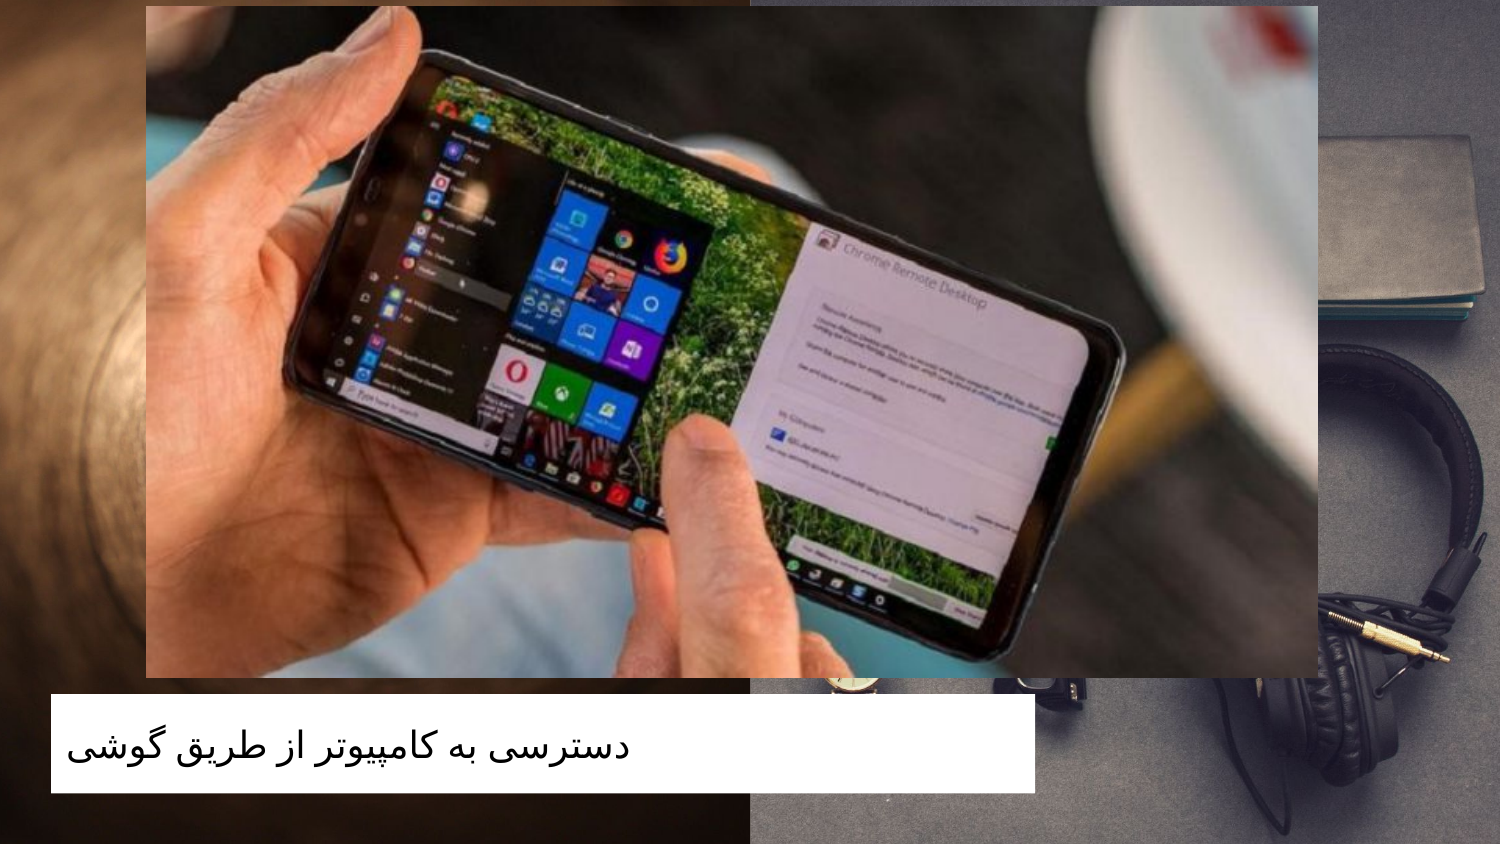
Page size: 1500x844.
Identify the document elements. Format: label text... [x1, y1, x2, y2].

list دسترسی به کامپیوتر از طریق گوشی [51, 694, 1036, 794]
picture [0, 0, 1500, 844]
